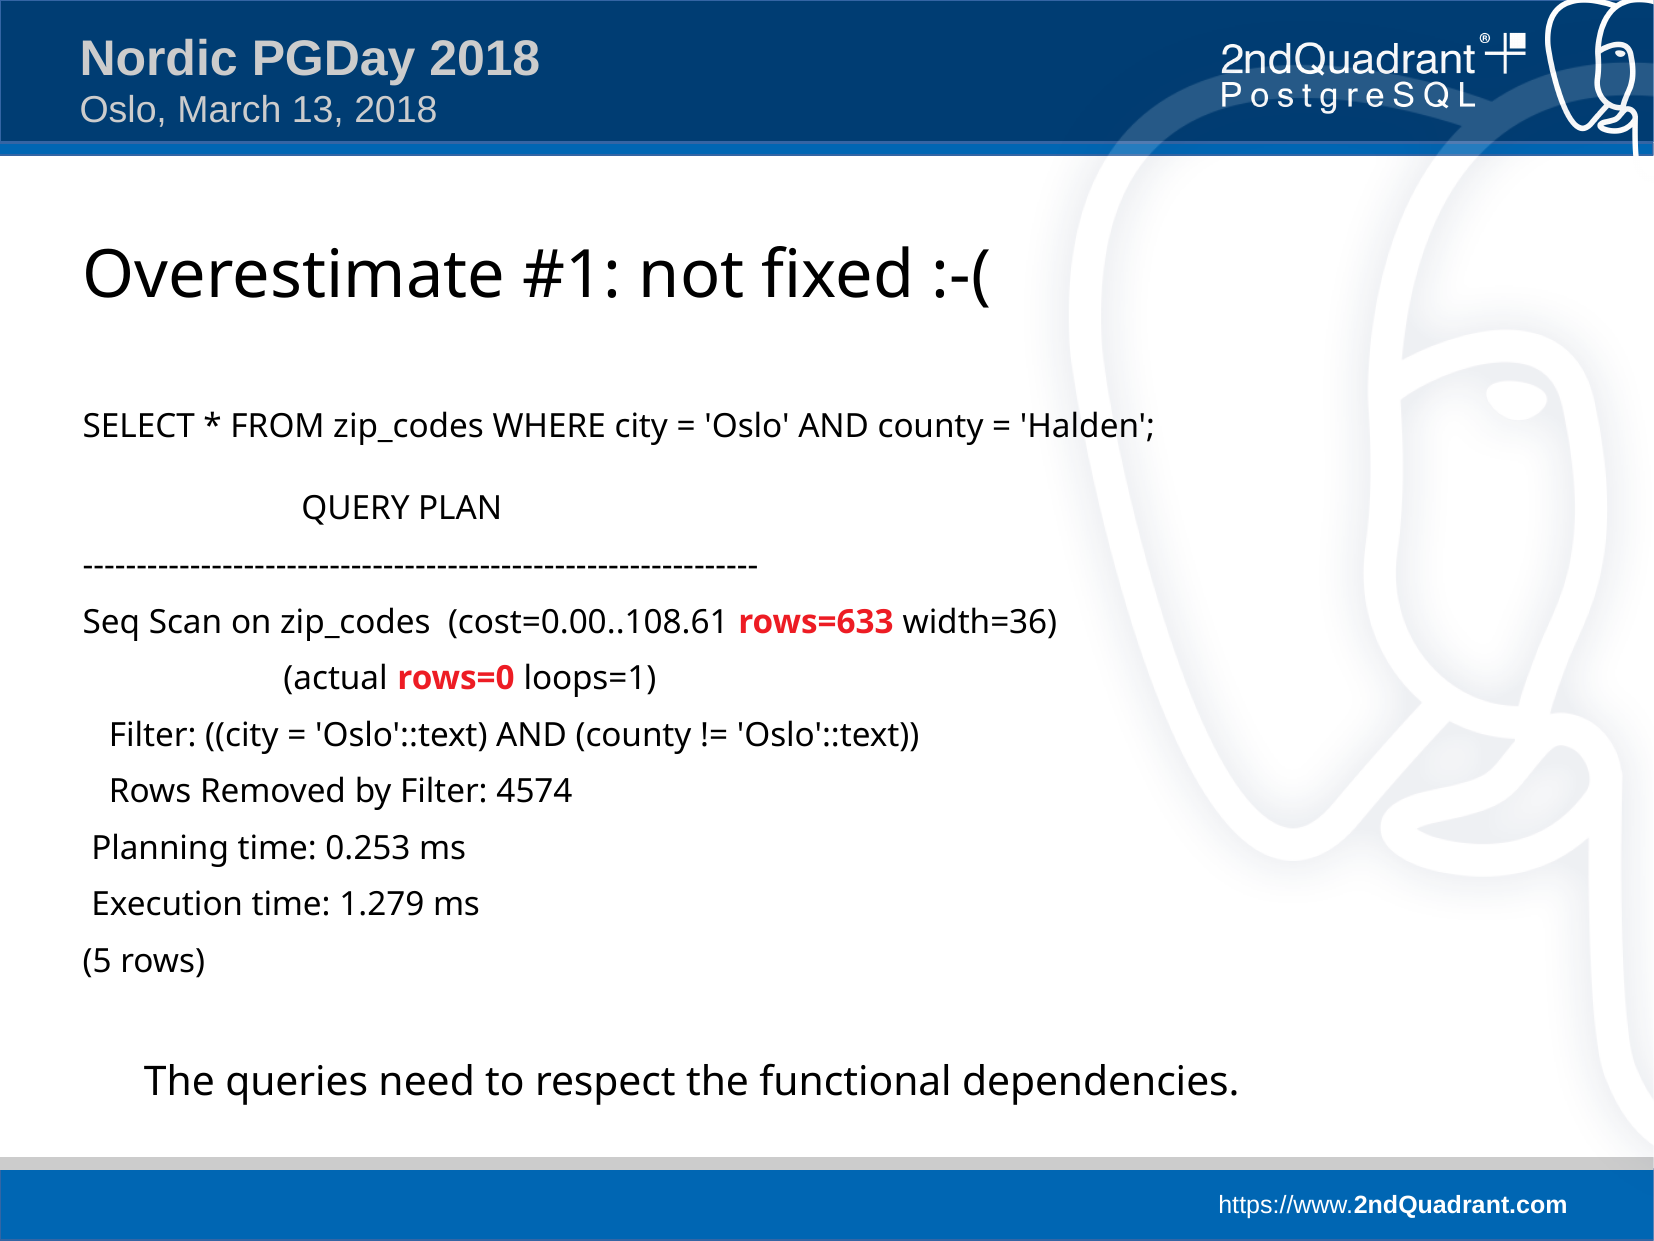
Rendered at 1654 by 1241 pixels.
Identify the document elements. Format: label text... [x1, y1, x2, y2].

list SELECT * FROM zip_codes WHERE city = 'Oslo' AND county = 'Halden'; QUERY PLAN --------------------------------------------------------------- Seq Scan on zip_codes (cost=0.00..108.61 rows=633 width=36) (actual rows=0 loops=1) Filter: ((city = 'Oslo'::text) AND (county != 'Oslo'::text)) Rows Removed by Filter: 4574 Planning time: 0.253 ms Execution time: 1.279 ms (5 rows) The queries need to respect the functional dependencies. [82, 390, 1571, 1110]
title Overestimate #1: not fixed :-( [82, 167, 1571, 375]
picture [632, 0, 1654, 1241]
